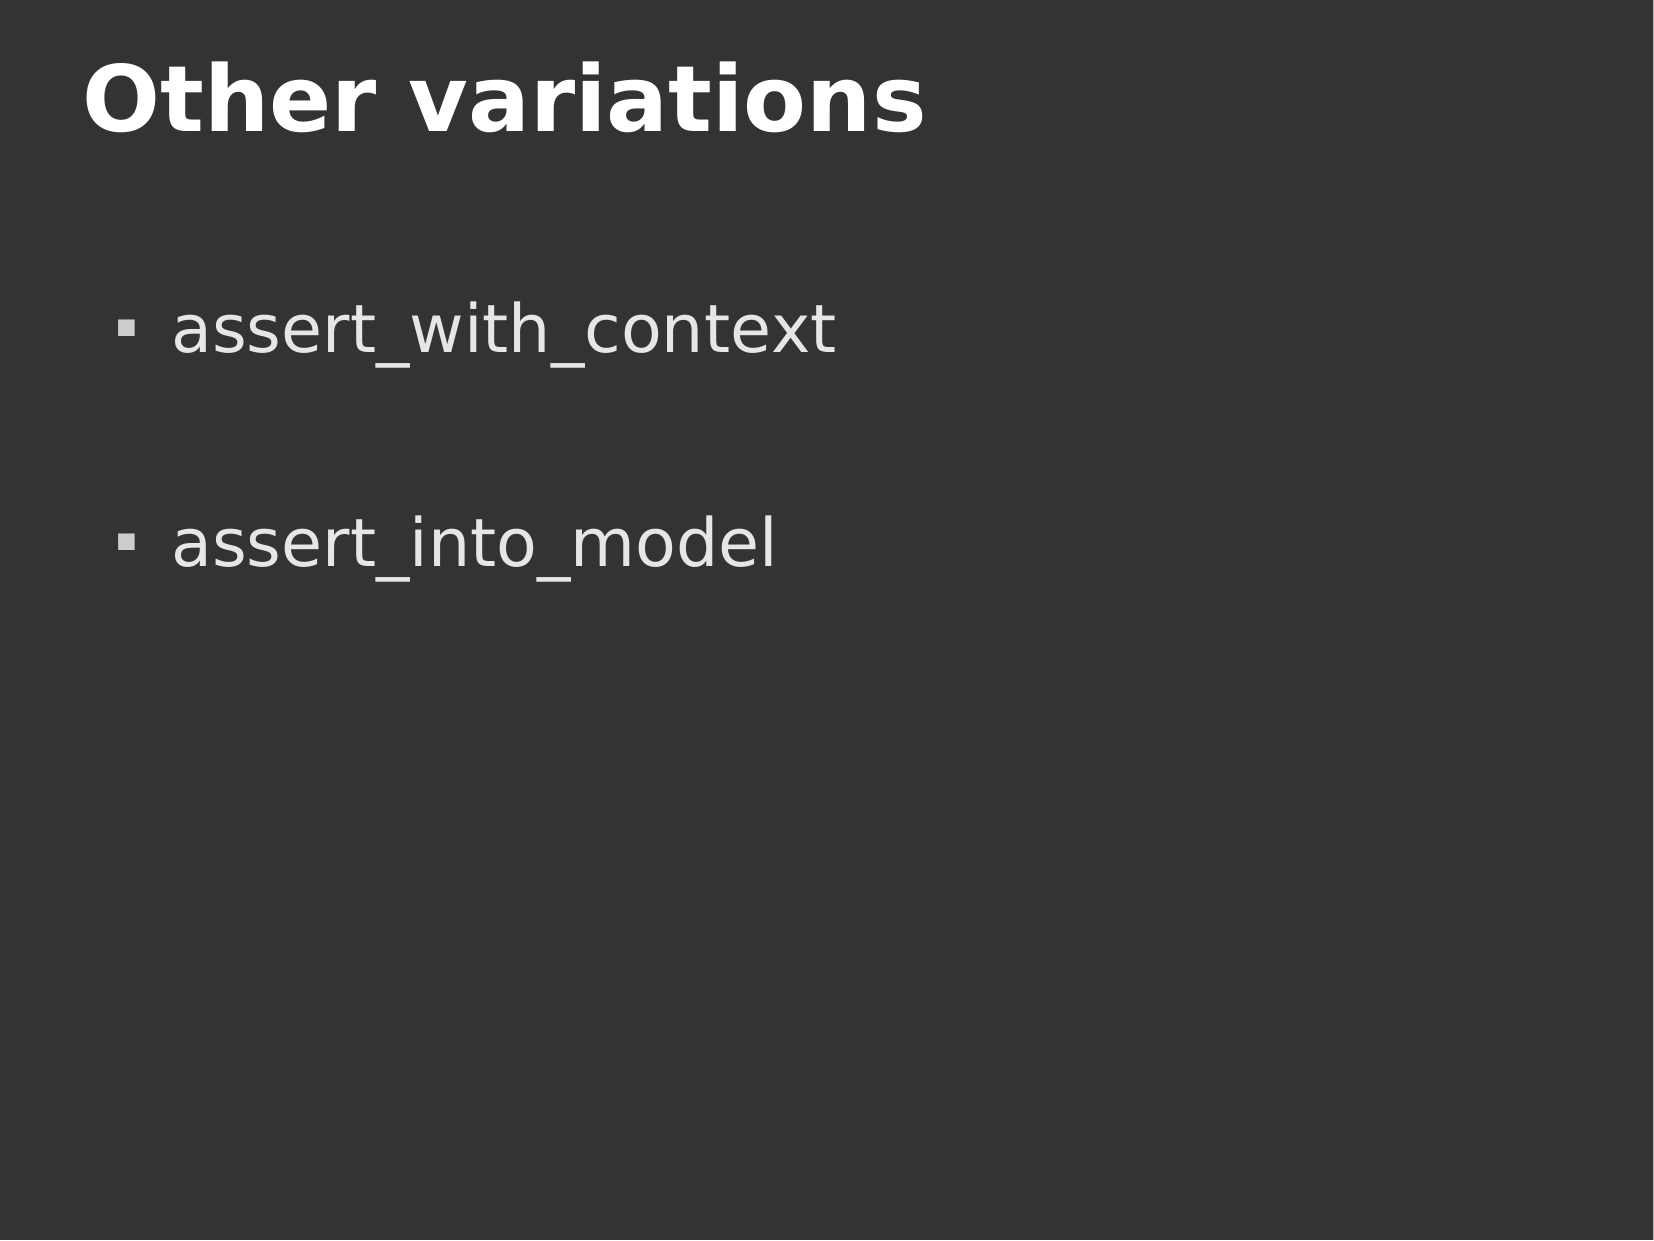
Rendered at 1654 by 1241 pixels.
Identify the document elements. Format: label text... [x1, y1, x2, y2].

list assert_with_context assert_into_model [82, 290, 1571, 1094]
title Other variations [82, 46, 1571, 154]
